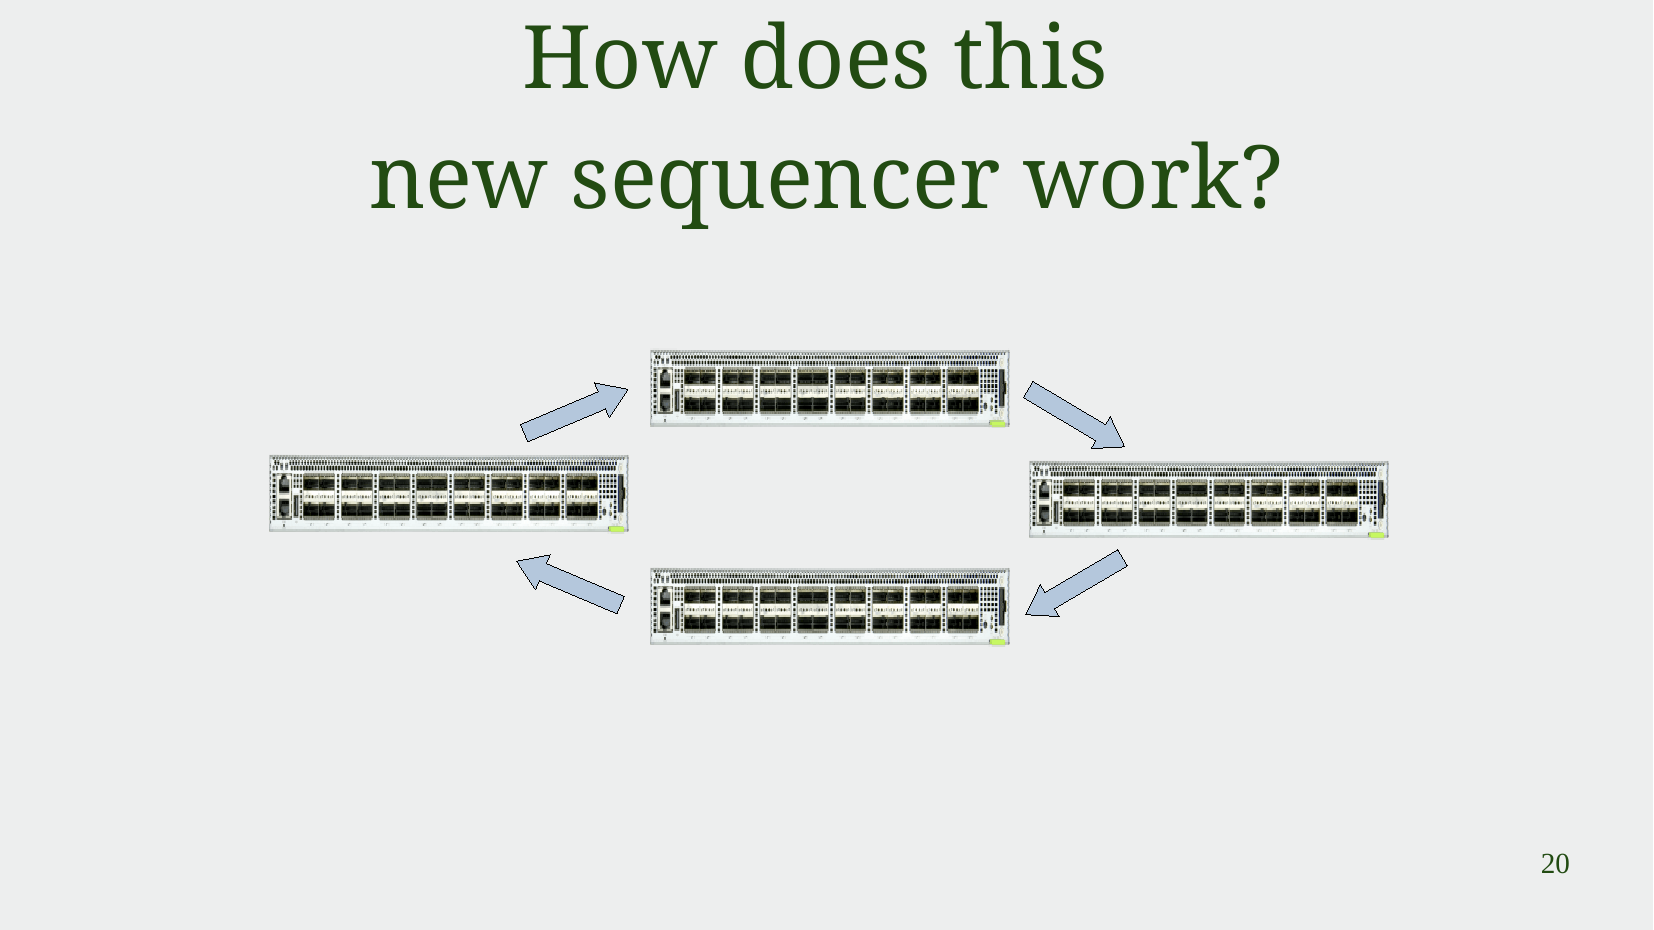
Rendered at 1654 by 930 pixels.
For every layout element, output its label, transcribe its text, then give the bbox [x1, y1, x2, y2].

picture [641, 322, 1017, 428]
picture [641, 540, 1017, 647]
text_box [520, 382, 628, 442]
picture [1020, 433, 1396, 540]
picture [260, 428, 636, 534]
text_box [1025, 549, 1128, 617]
text_box [1023, 381, 1125, 449]
text_box [516, 554, 625, 614]
title How does this new sequencer work? [82, 0, 1571, 234]
